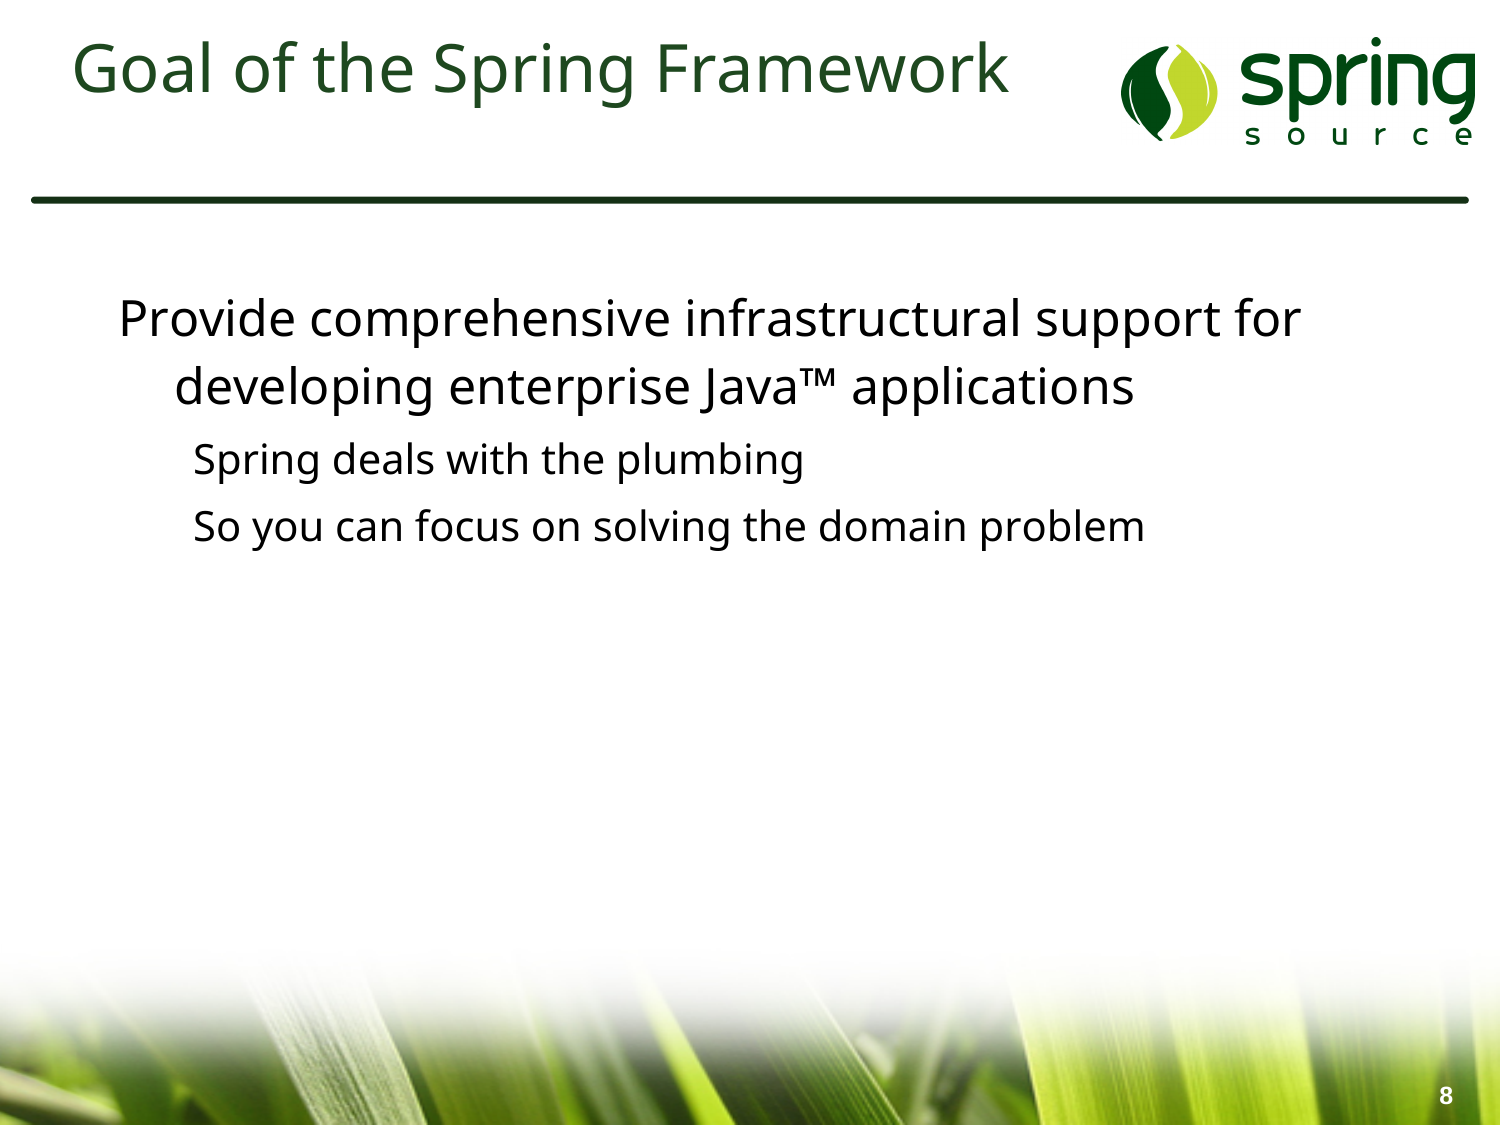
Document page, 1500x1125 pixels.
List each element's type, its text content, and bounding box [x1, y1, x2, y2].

title Goal of the Spring Framework [56, 13, 1089, 191]
picture [0, 944, 1500, 1125]
list Provide comprehensive infrastructural support for developing enterprise Java™ applications Spring deals with the plumbing So you can focus on solving the domain problem [103, 275, 1394, 938]
picture [1121, 37, 1475, 145]
